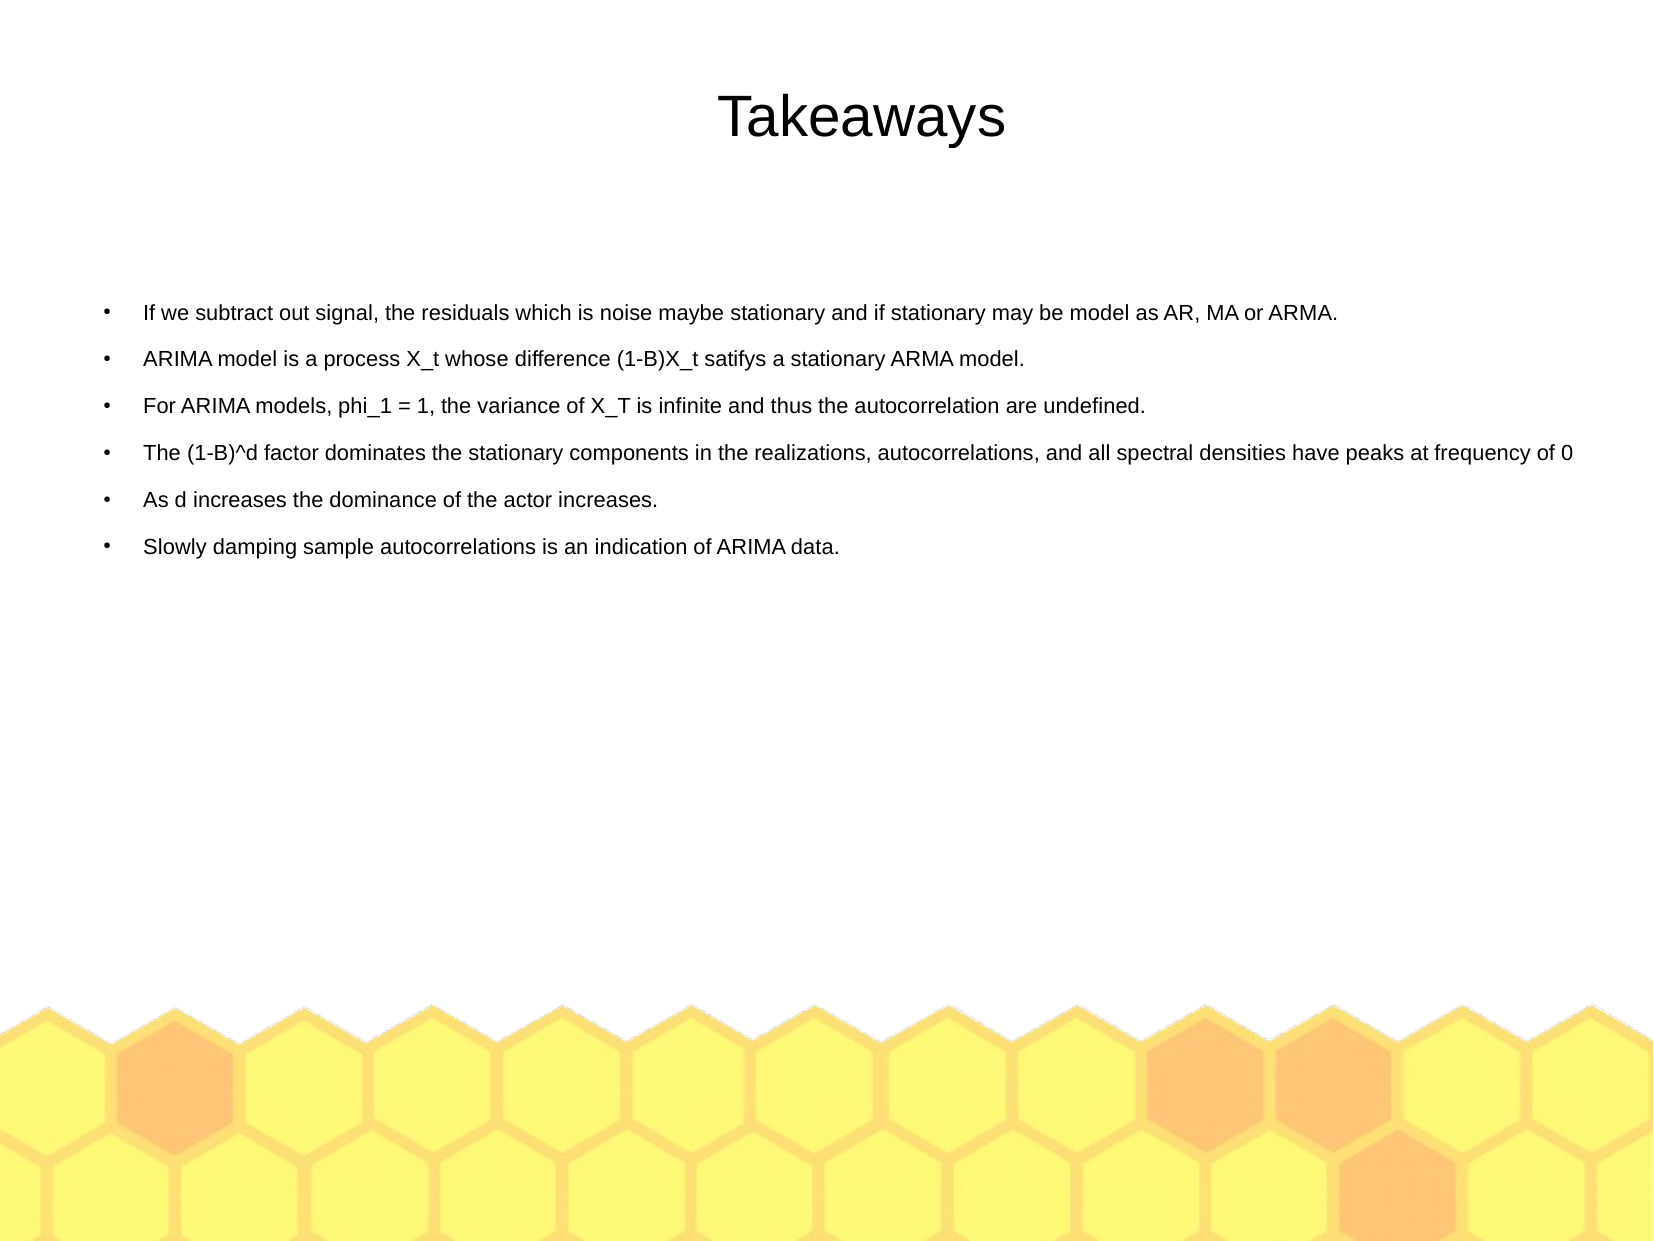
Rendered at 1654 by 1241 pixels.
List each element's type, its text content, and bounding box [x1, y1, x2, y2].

title Takeaways [82, 50, 1571, 181]
list If we subtract out signal, the residuals which is noise maybe stationary and if stationary may be model as AR, MA or ARMA. ARIMA model is a process X_t whose difference (1-B)X_t satifys a stationary ARMA model. For ARIMA models, phi_1 = 1, the variance of X_T is infinite and thus the autocorrelation are undefined. The (1-B)^d factor dominates the stationary components in the realizations, autocorrelations, and all spectral densities have peaks at frequency of 0 As d increases the dominance of the actor increases. Slowly damping sample autocorrelations is an indication of ARIMA data. [90, 300, 1579, 586]
picture [0, 1001, 1654, 1241]
